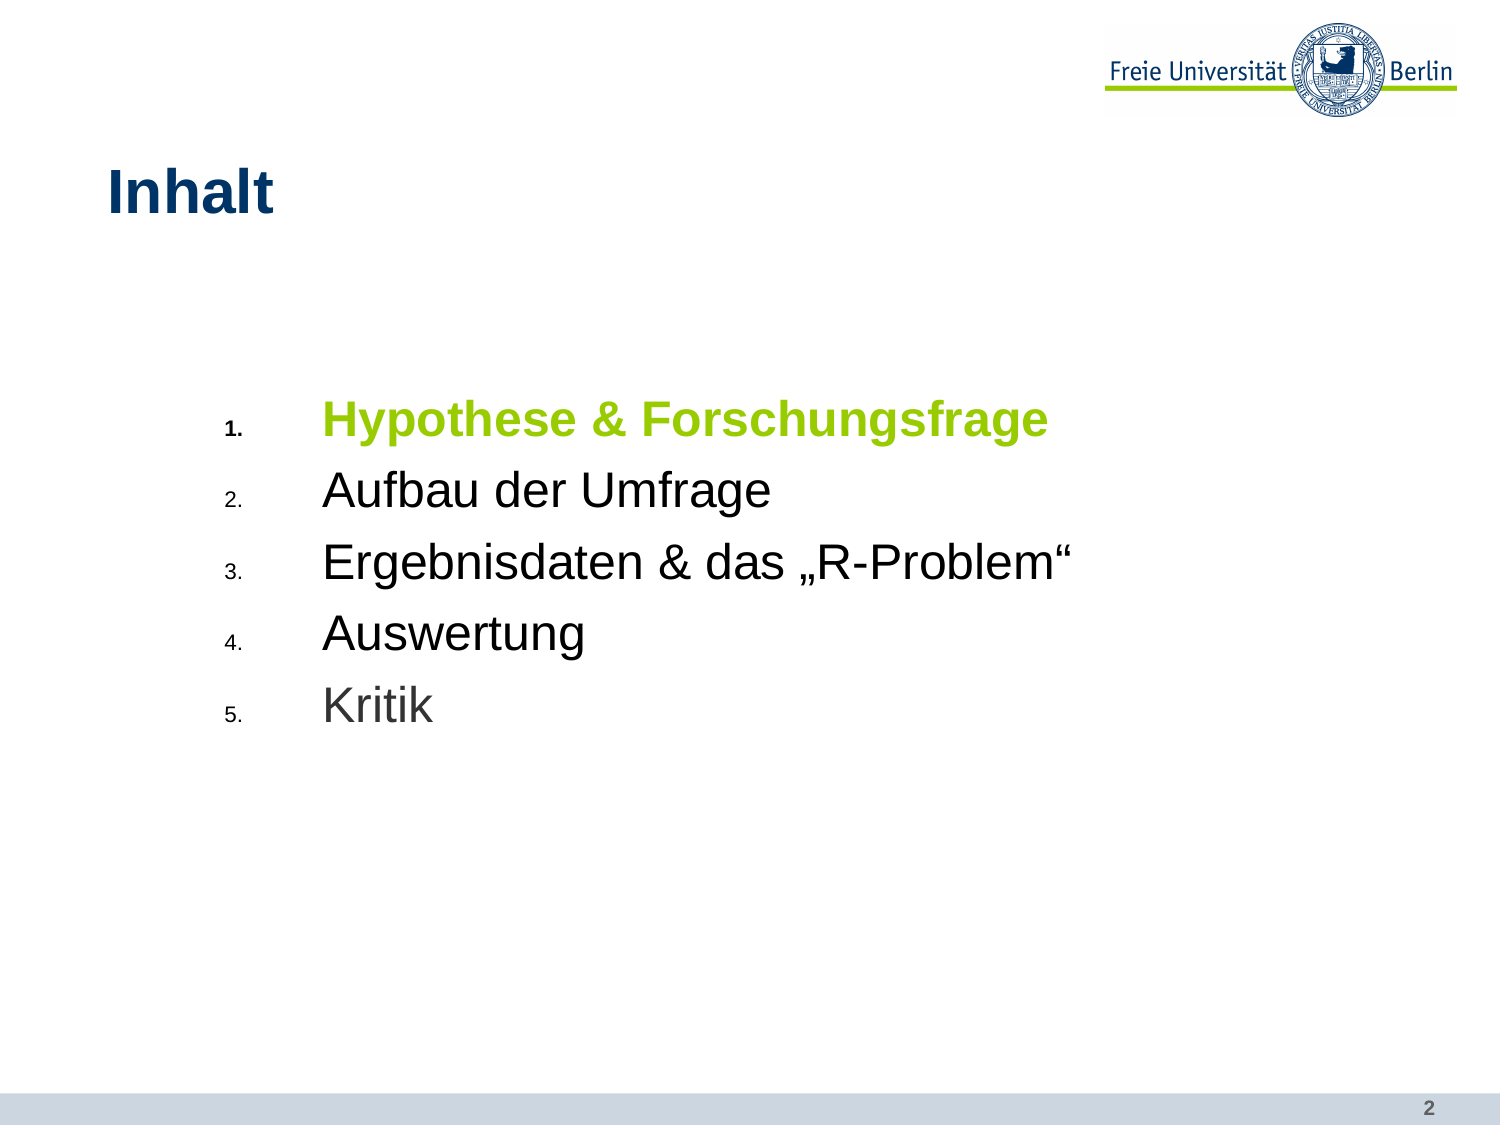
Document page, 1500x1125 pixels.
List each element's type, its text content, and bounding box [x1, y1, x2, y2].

title Inhalt [41, 155, 1459, 226]
list Hypothese & Forschungsfrage Aufbau der Umfrage Ergebnisdaten & das „R-Problem“ Auswertung Kritik [209, 377, 1154, 879]
picture [1105, 23, 1457, 117]
